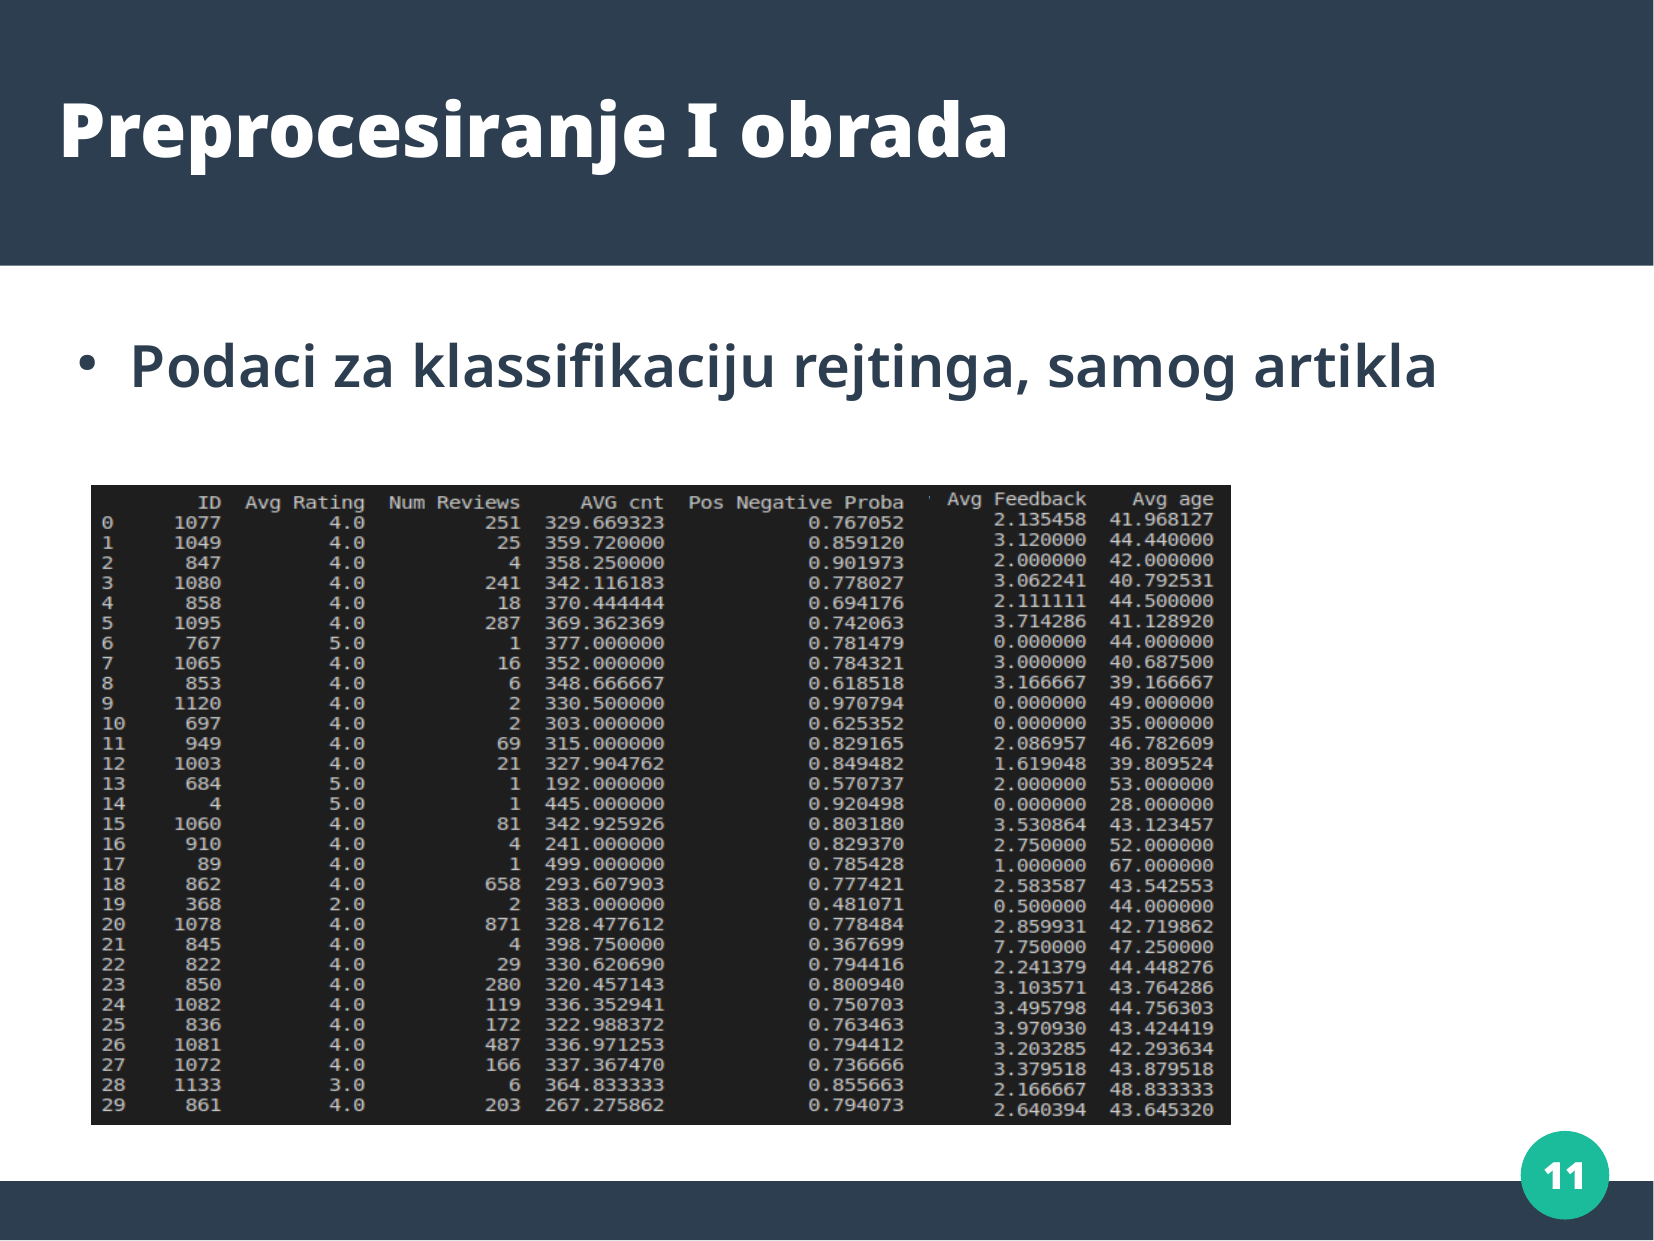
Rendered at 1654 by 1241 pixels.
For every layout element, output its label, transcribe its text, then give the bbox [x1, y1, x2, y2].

picture [91, 485, 1231, 1126]
list Podaci za klassifikaciju rejtinga, samog artikla [59, 324, 1595, 1152]
title Preprocesiranje I obrada [59, 49, 1595, 207]
